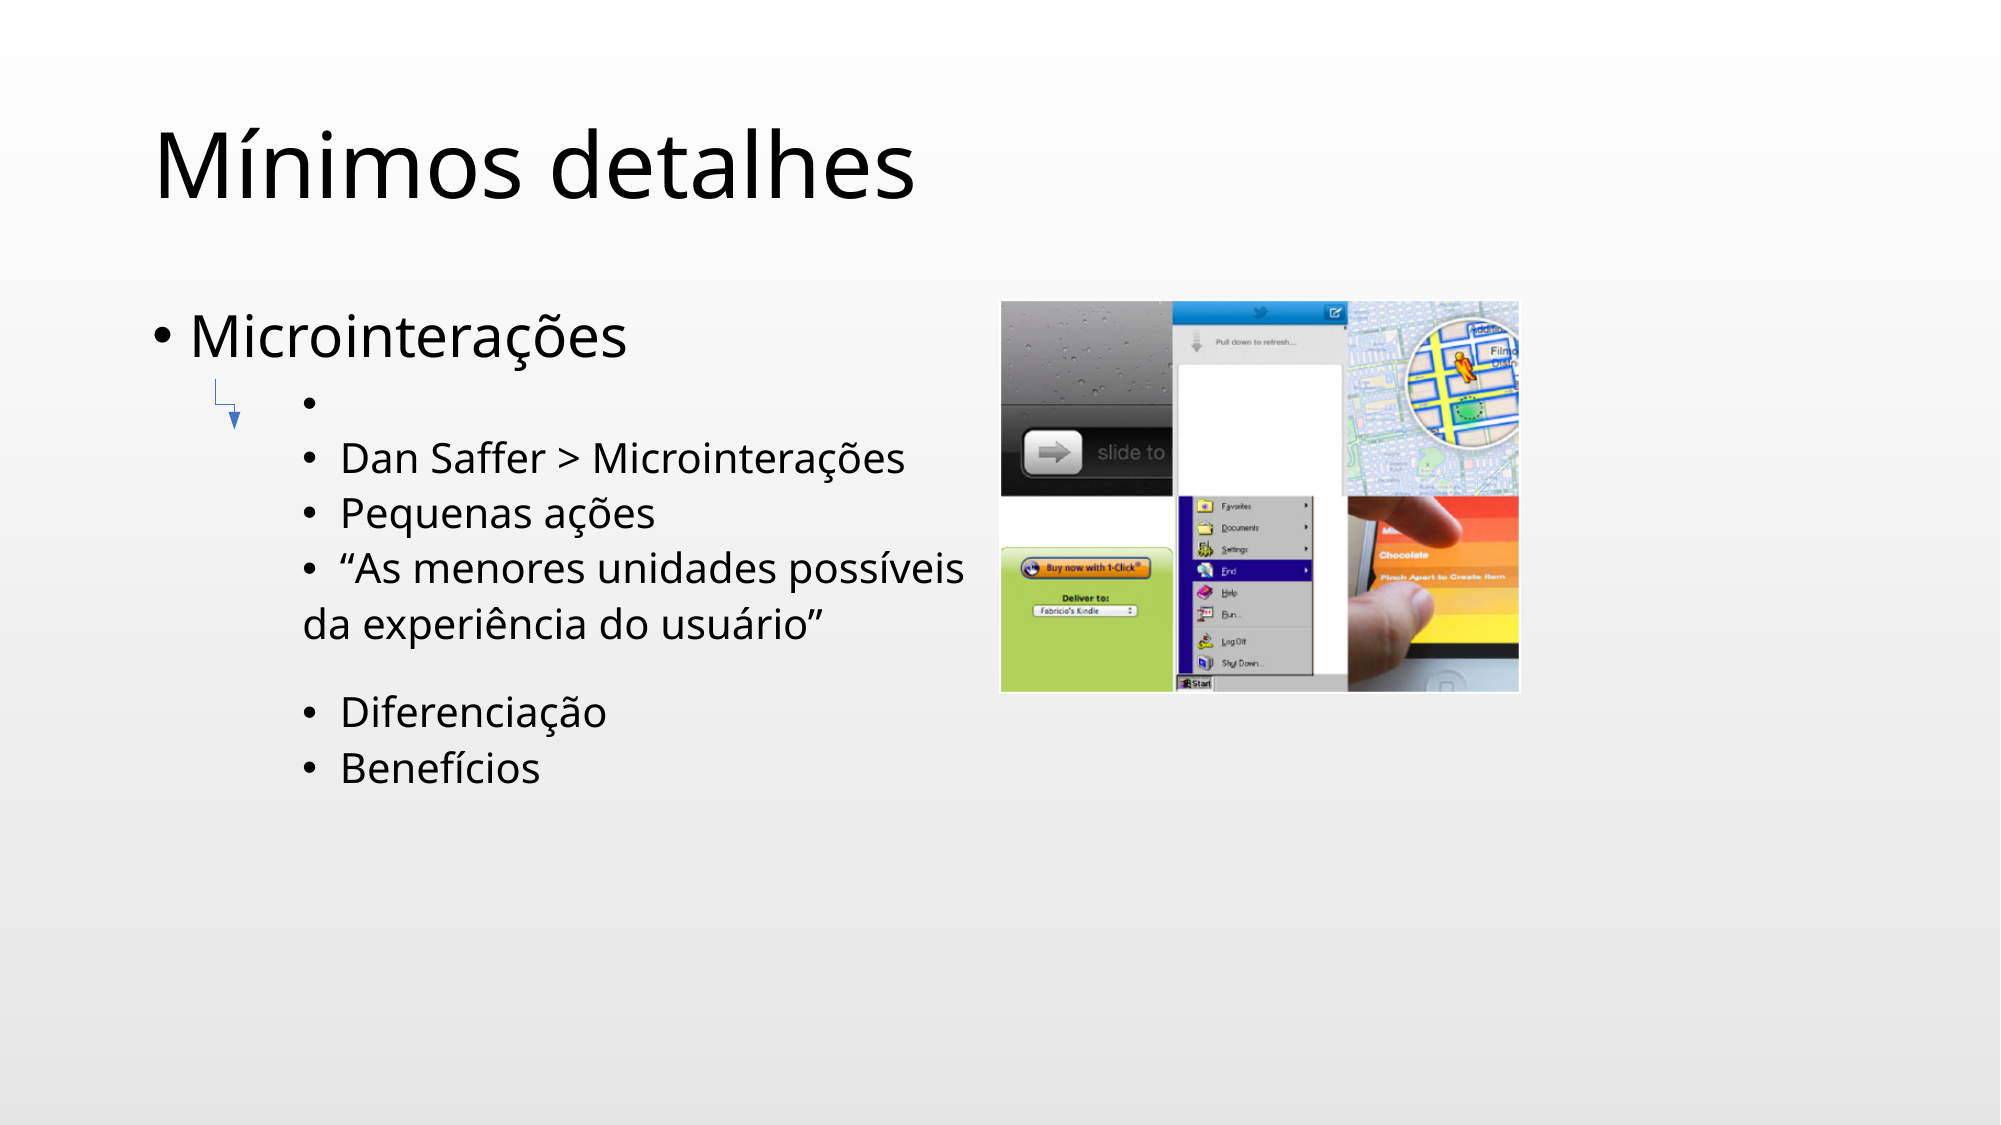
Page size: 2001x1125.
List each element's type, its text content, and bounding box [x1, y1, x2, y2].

picture [999, 299, 1521, 694]
list Microinterações Dan Saffer > Microinterações Pequenas ações “As menores unidades possíveis da experiência do usuário” Diferenciação Benefícios [137, 299, 1863, 1014]
title Mínimos detalhes [137, 59, 1863, 278]
